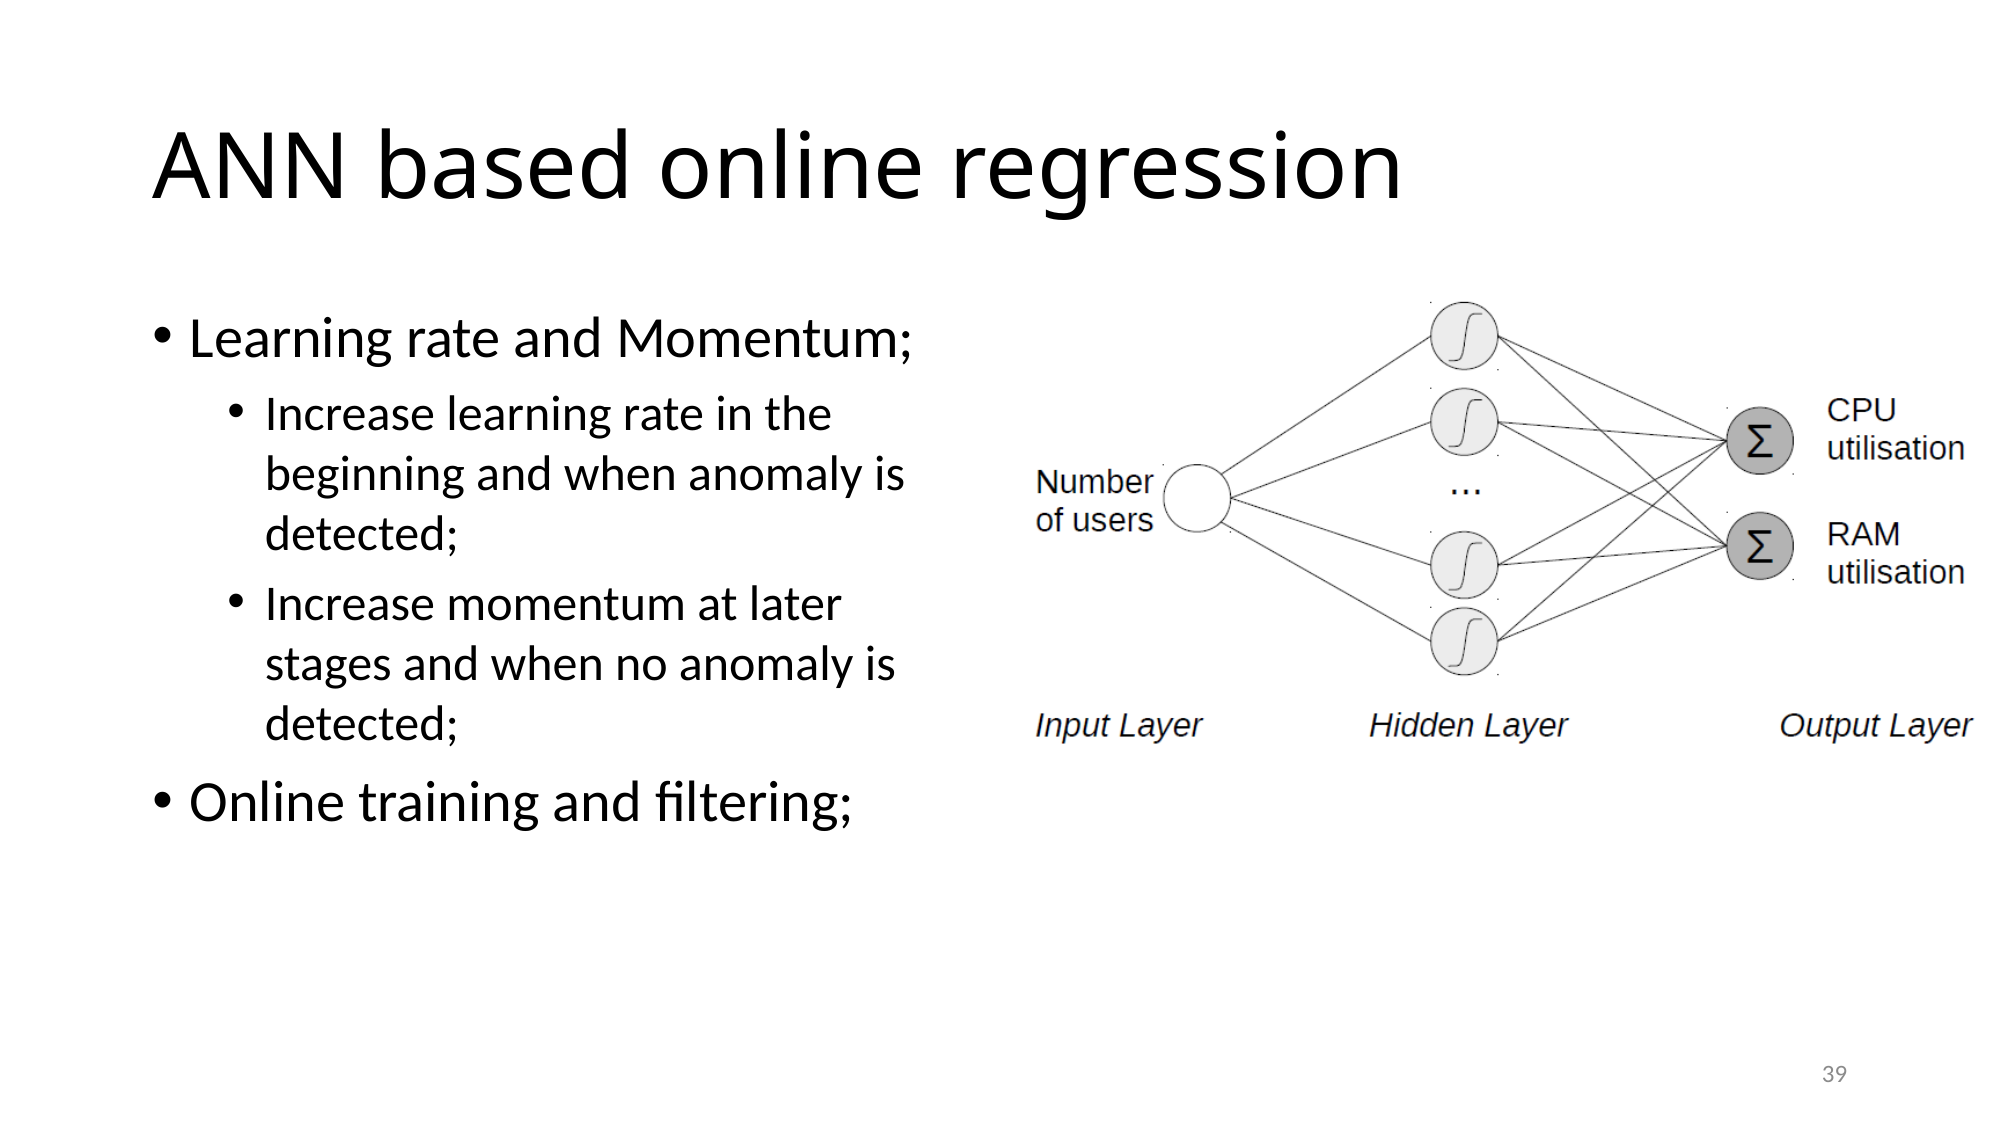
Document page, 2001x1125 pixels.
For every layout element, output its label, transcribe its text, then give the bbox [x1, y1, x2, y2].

slide_number <number> [1412, 1042, 1863, 1103]
list Learning rate and Momentum; Increase learning rate in the beginning and when anomaly is detected; Increase momentum at later stages and when no anomaly is detected; Online training and filtering; [137, 299, 953, 1014]
picture [1018, 295, 2000, 761]
title ANN based online regression [137, 59, 1863, 278]
